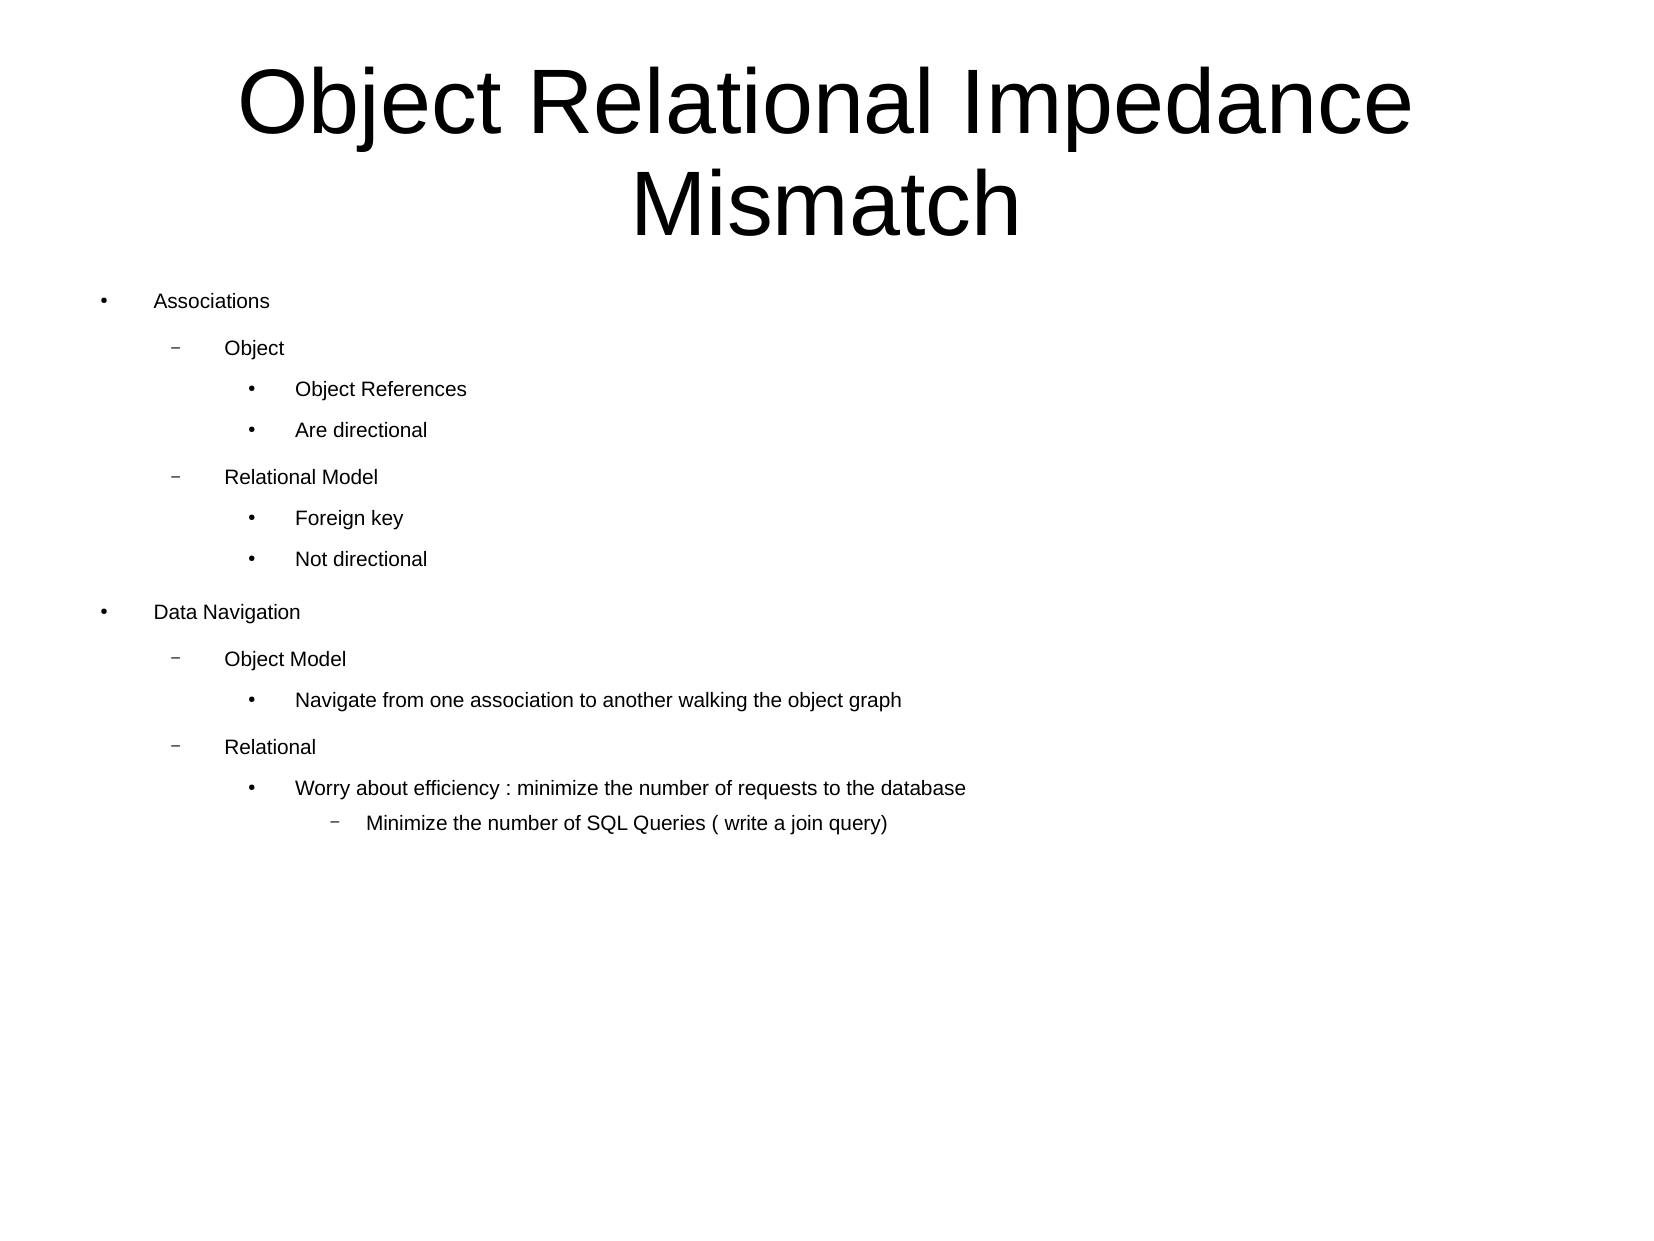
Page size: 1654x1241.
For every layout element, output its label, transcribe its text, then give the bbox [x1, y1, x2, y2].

list Associations Object Object References Are directional Relational Model Foreign key Not directional Data Navigation Object Model Navigate from one association to another walking the object graph Relational Worry about efficiency : minimize the number of requests to the database Minimize the number of SQL Queries ( write a join query) [82, 290, 1571, 1010]
title Object Relational Impedance Mismatch [82, 49, 1571, 257]
